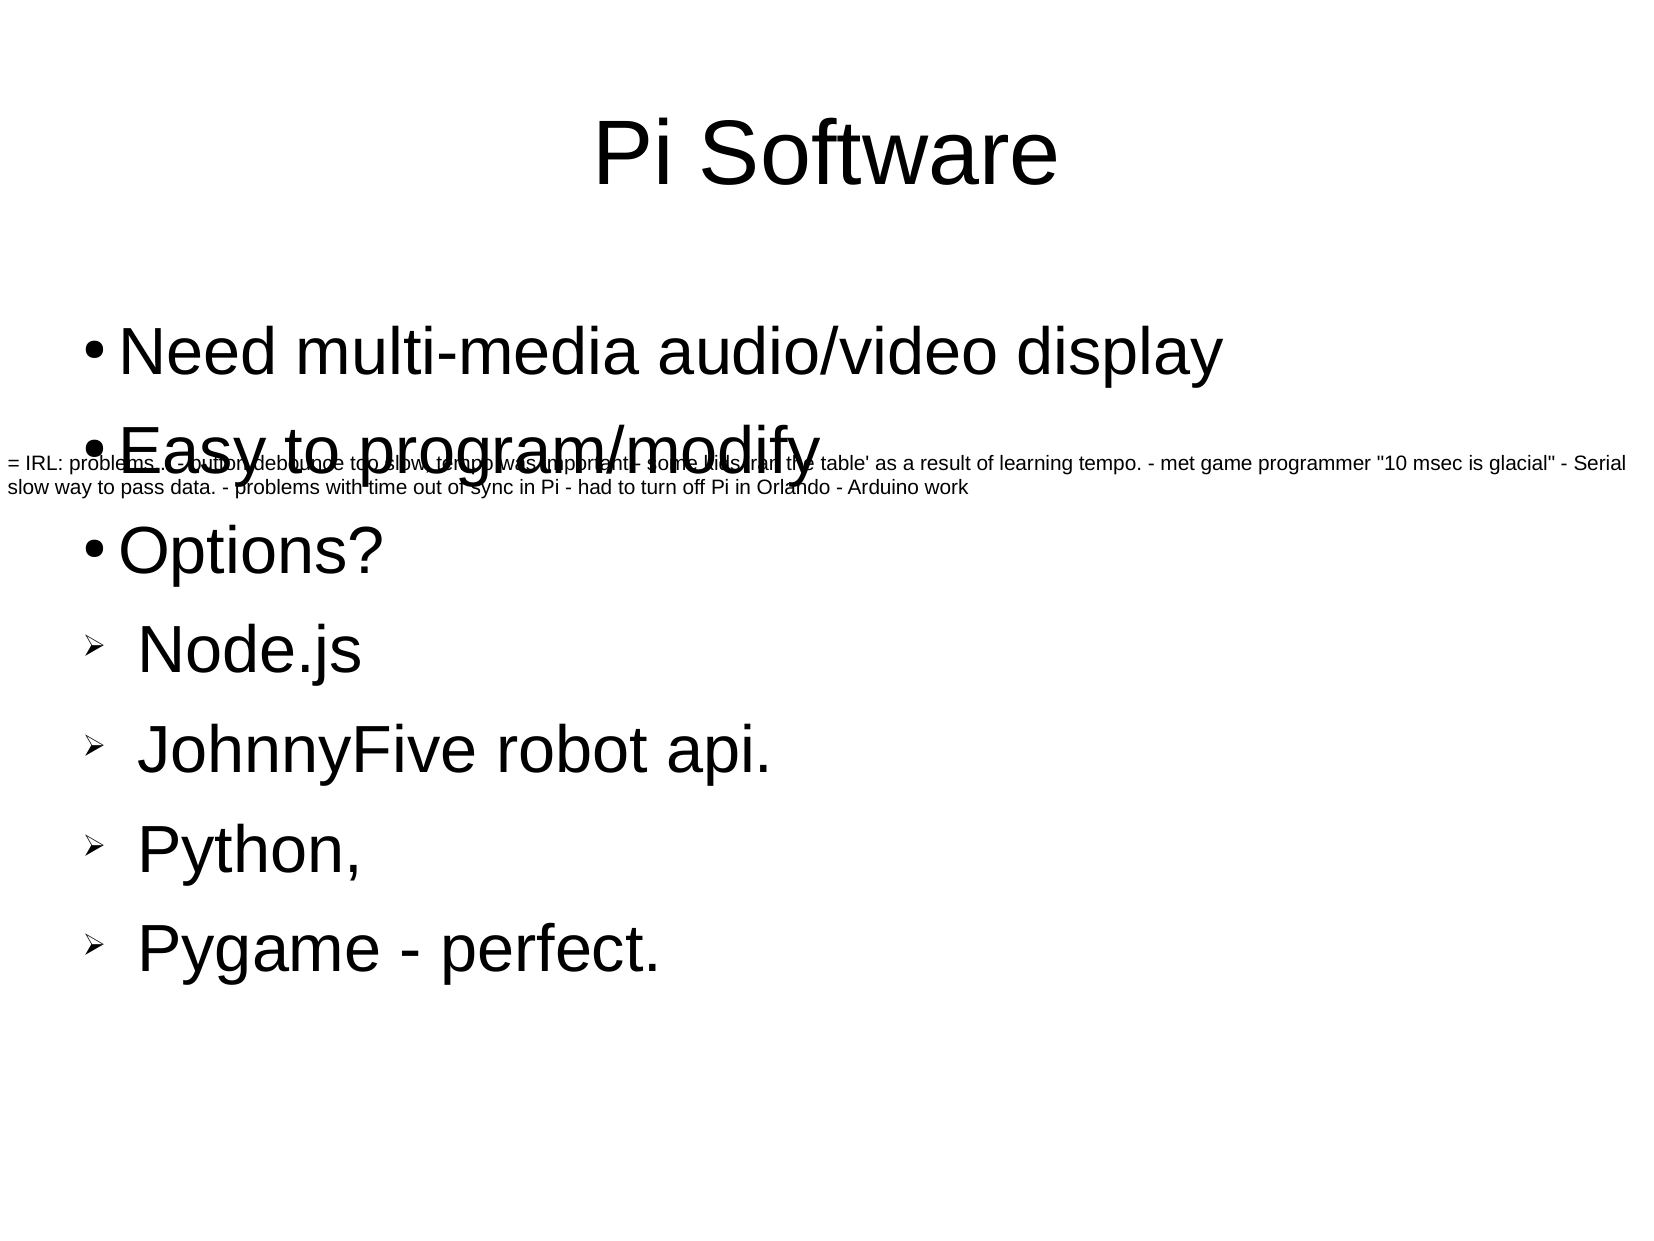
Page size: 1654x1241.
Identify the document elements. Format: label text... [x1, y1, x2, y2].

title Pi Software [82, 49, 1571, 257]
text_box = IRL: problems... - button debounce too slow, tempo was important - some kids 'ran the table' as a result of learning tempo. - met game programmer "10 msec is glacial" - Serial slow way to pass data. - problems with time out of sync in Pi - had to turn off Pi in Orlando - Arduino work [0, 444, 82, 797]
subtitle Need multi-media audio/video display Easy to program/modify Options? Node.js JohnnyFive robot api. Python, Pygame - perfect. [82, 290, 1571, 1010]
text_box = IRL: problems... - button debounce too slow, tempo was important - some kids 'ran the table' as a result of learning tempo. - met game programmer "10 msec is glacial" - Serial slow way to pass data. - problems with time out of sync in Pi - had to turn off Pi in Orlando - Arduino work [1571, 444, 1654, 797]
